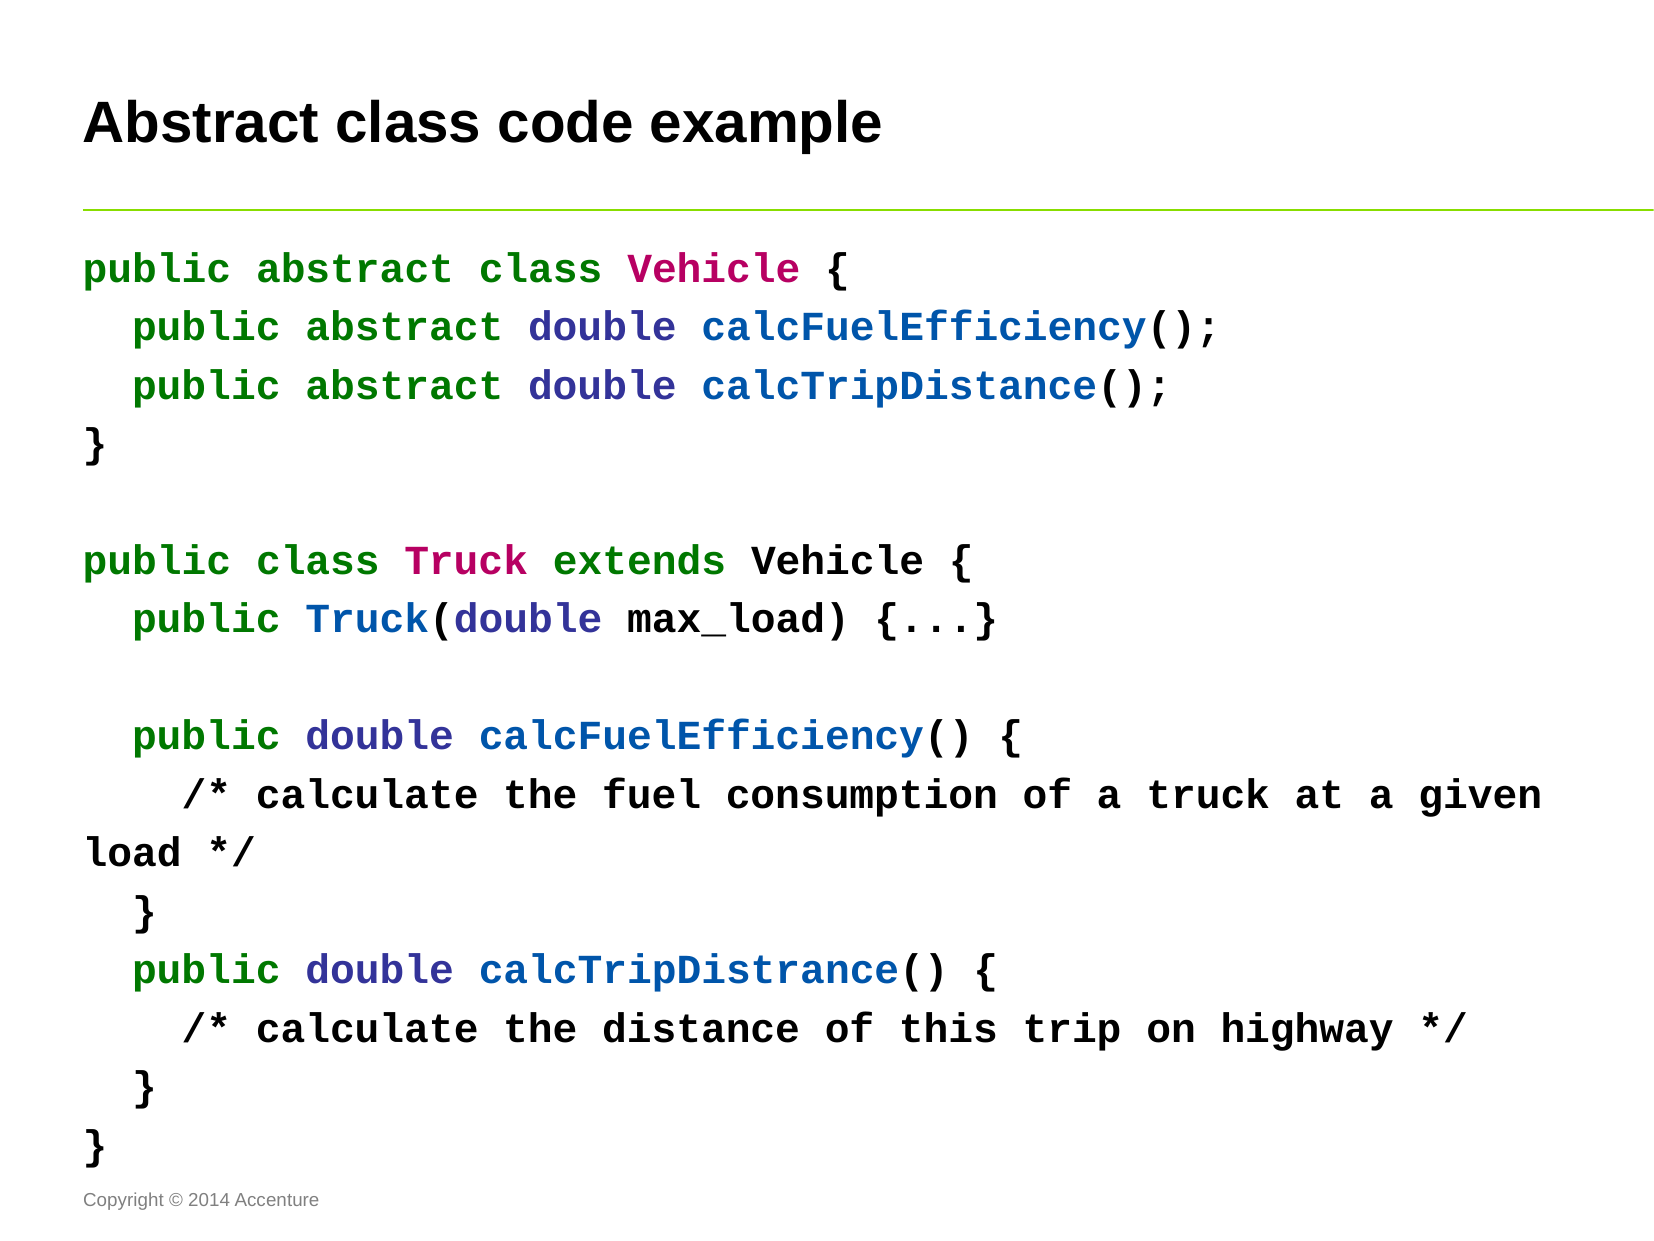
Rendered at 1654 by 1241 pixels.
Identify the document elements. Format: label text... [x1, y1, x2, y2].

list public abstract class Vehicle { public abstract double calcFuelEfficiency(); public abstract double calcTripDistance(); } public class Truck extends Vehicle { public Truck(double max_load) {...} public double calcFuelEfficiency() { /* calculate the fuel consumption of a truck at a given load */ } public double calcTripDistrance() { /* calculate the distance of this trip on highway */ } } [82, 236, 1583, 1182]
title Abstract class code example [82, 49, 1571, 196]
